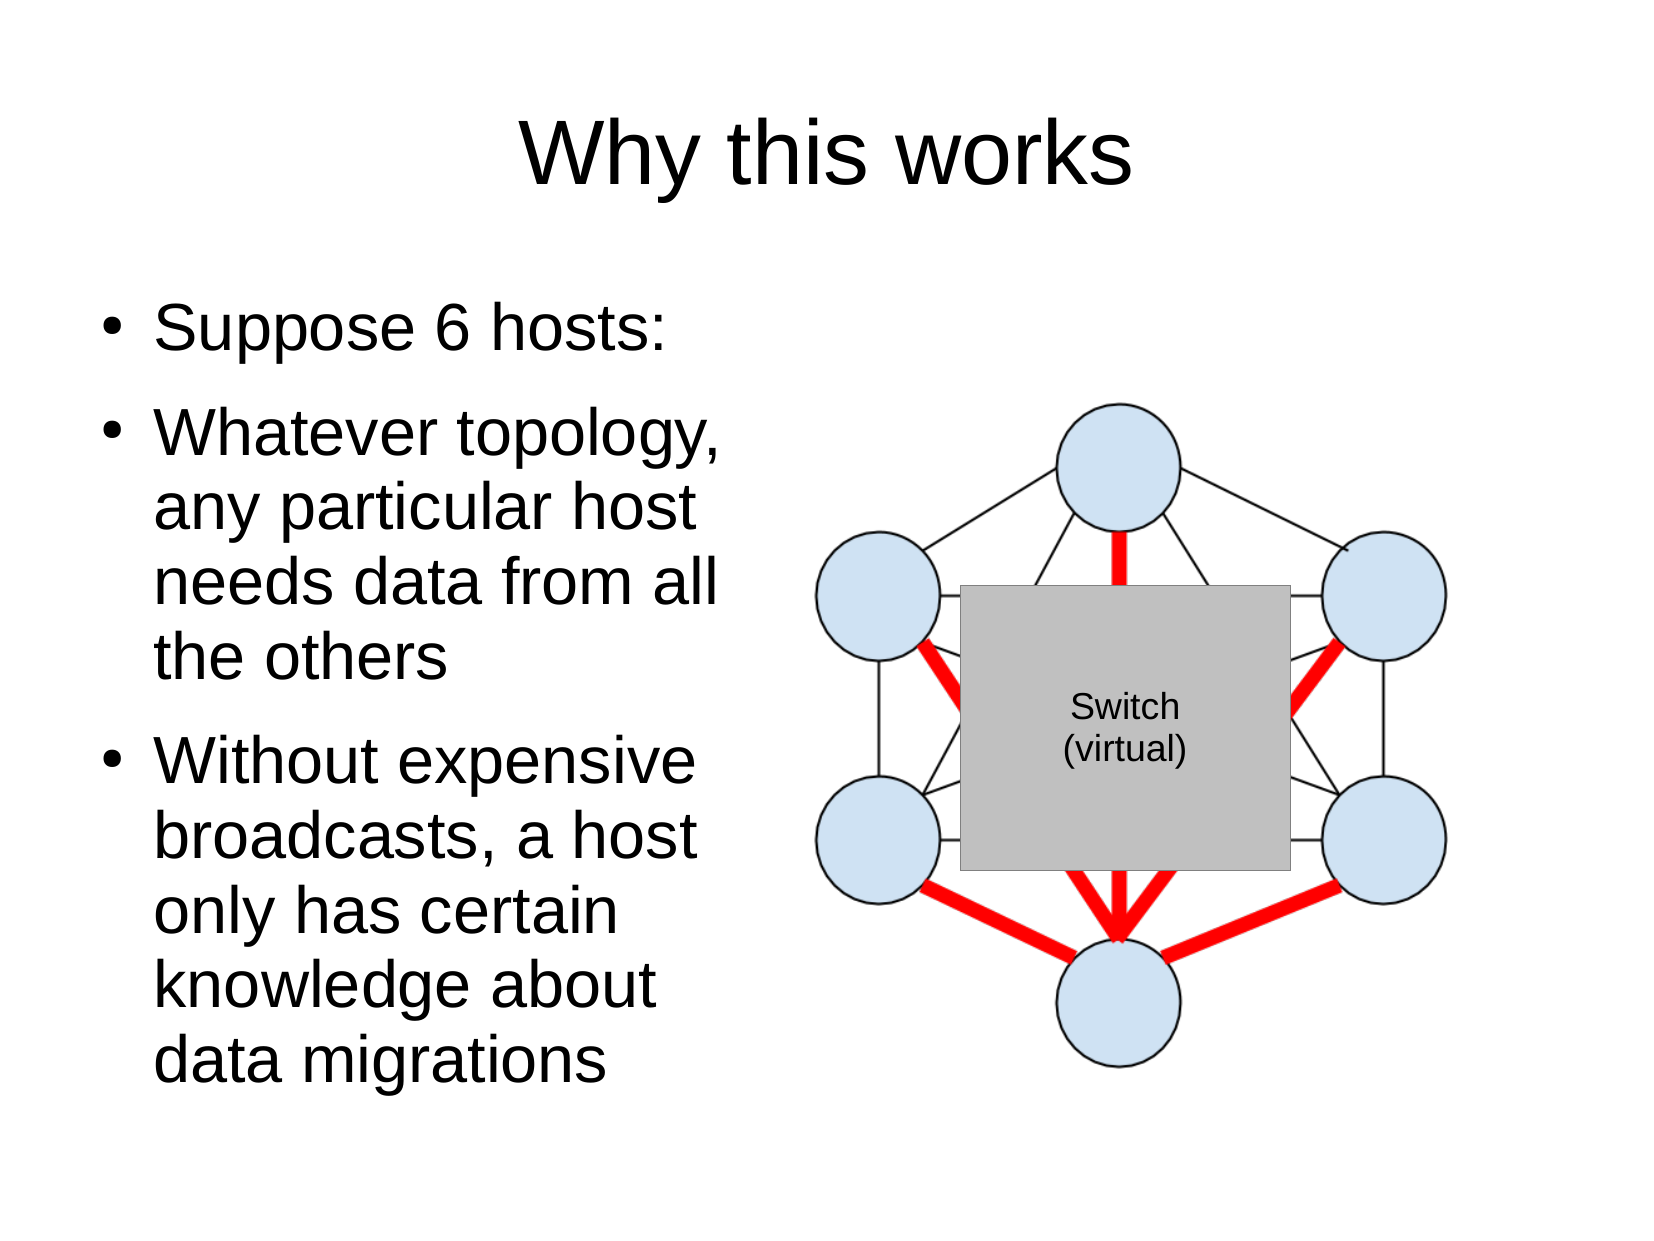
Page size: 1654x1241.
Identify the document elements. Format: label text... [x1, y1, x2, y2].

text_box Switch (virtual) [960, 585, 1291, 871]
title Why this works [82, 49, 1571, 257]
picture [509, 341, 1654, 1241]
list Suppose 6 hosts: Whatever topology, any particular host needs data from all the others Without expensive broadcasts, a host only has certain knowledge about data migrations [82, 290, 736, 1201]
